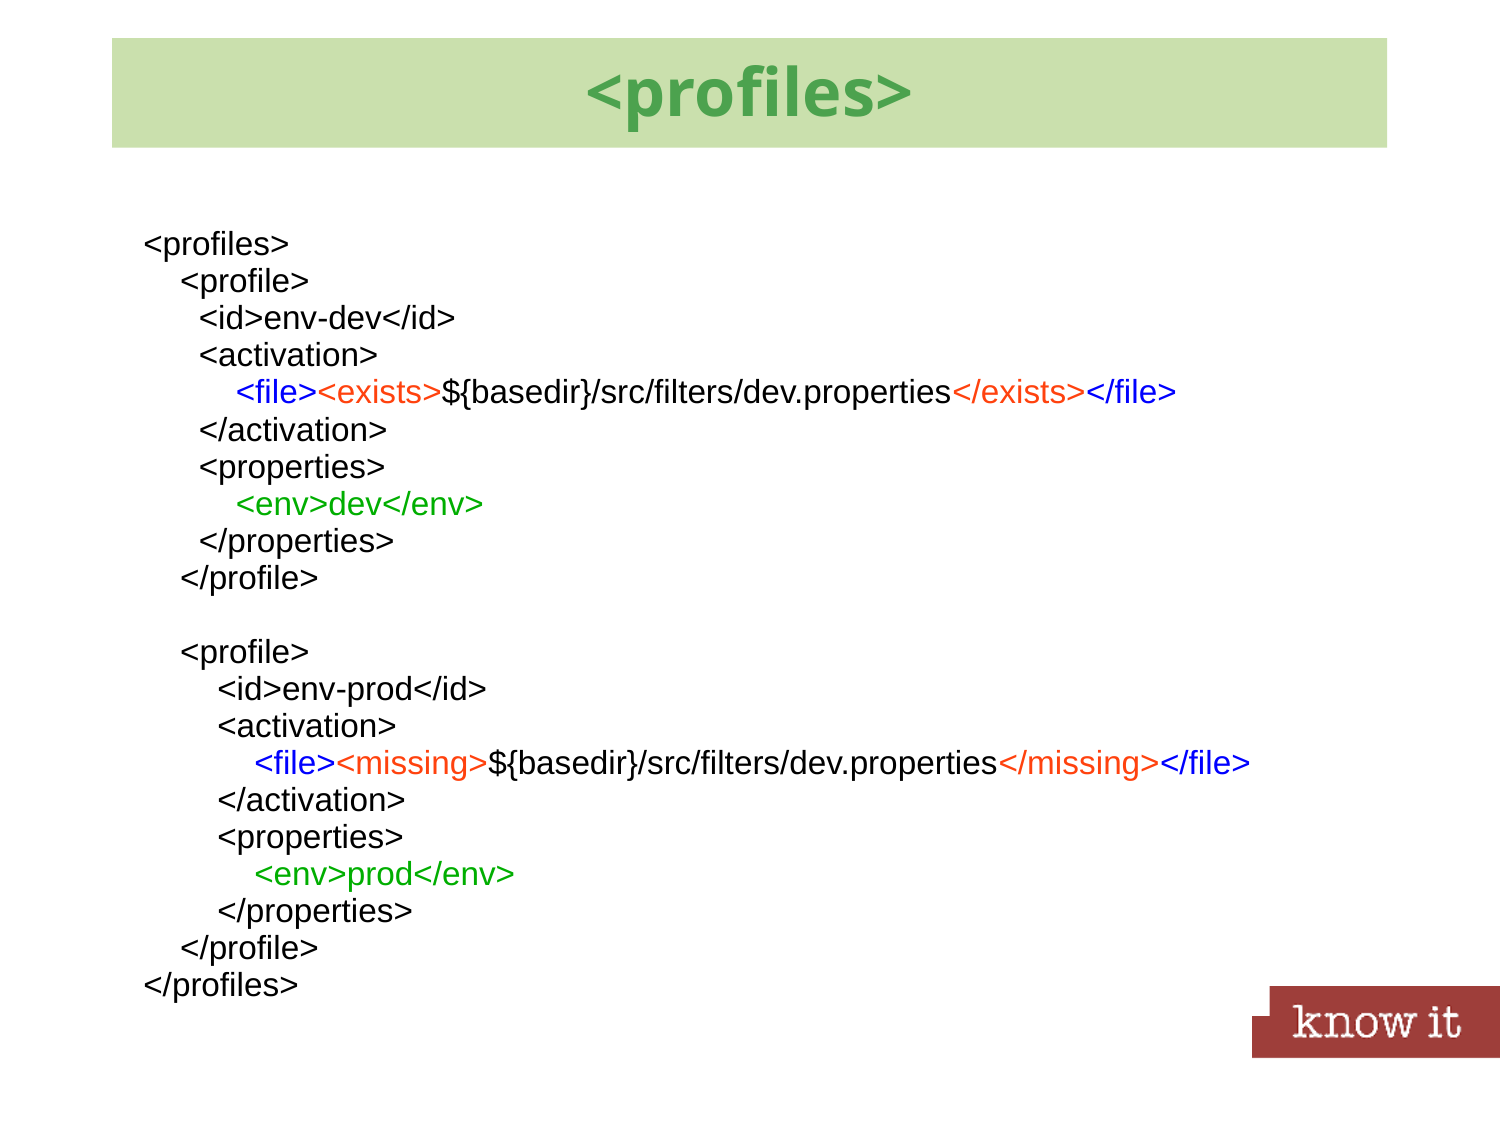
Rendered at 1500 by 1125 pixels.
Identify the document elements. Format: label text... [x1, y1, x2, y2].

text_box <profiles> [112, 38, 1388, 148]
text_box <profiles> <profile> <id>env-dev</id> <activation> <file><exists>${basedir}/src/filters/dev.properties</exists></file> </activation> <properties> <env>dev</env> </properties> </profile> <profile> <id>env-prod</id> <activation> <file><missing>${basedir}/src/filters/dev.properties</missing></file> </activation> <properties> <env>prod</env> </properties> </profile> </profiles> [128, 218, 1270, 1016]
picture [1252, 986, 1500, 1058]
